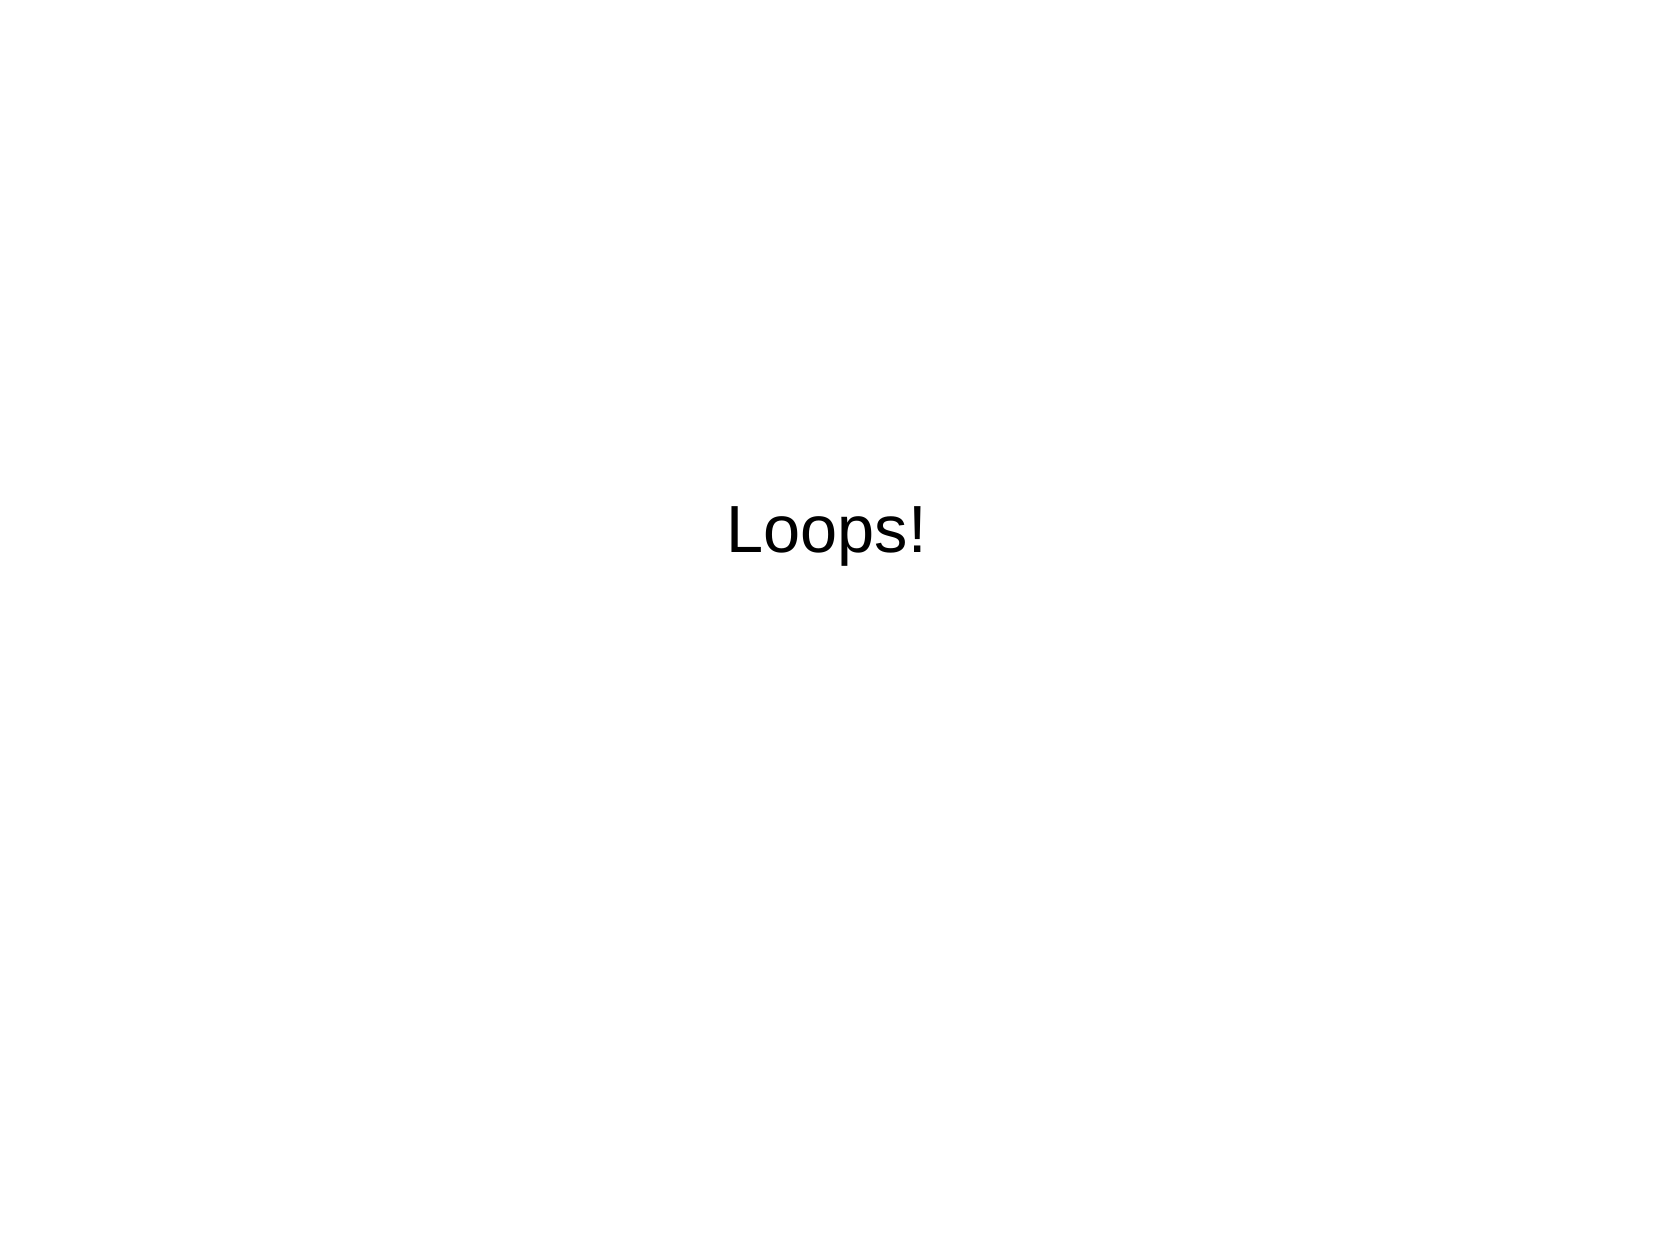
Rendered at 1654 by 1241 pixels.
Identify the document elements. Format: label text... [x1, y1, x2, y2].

subtitle Loops! [82, 49, 1571, 1010]
